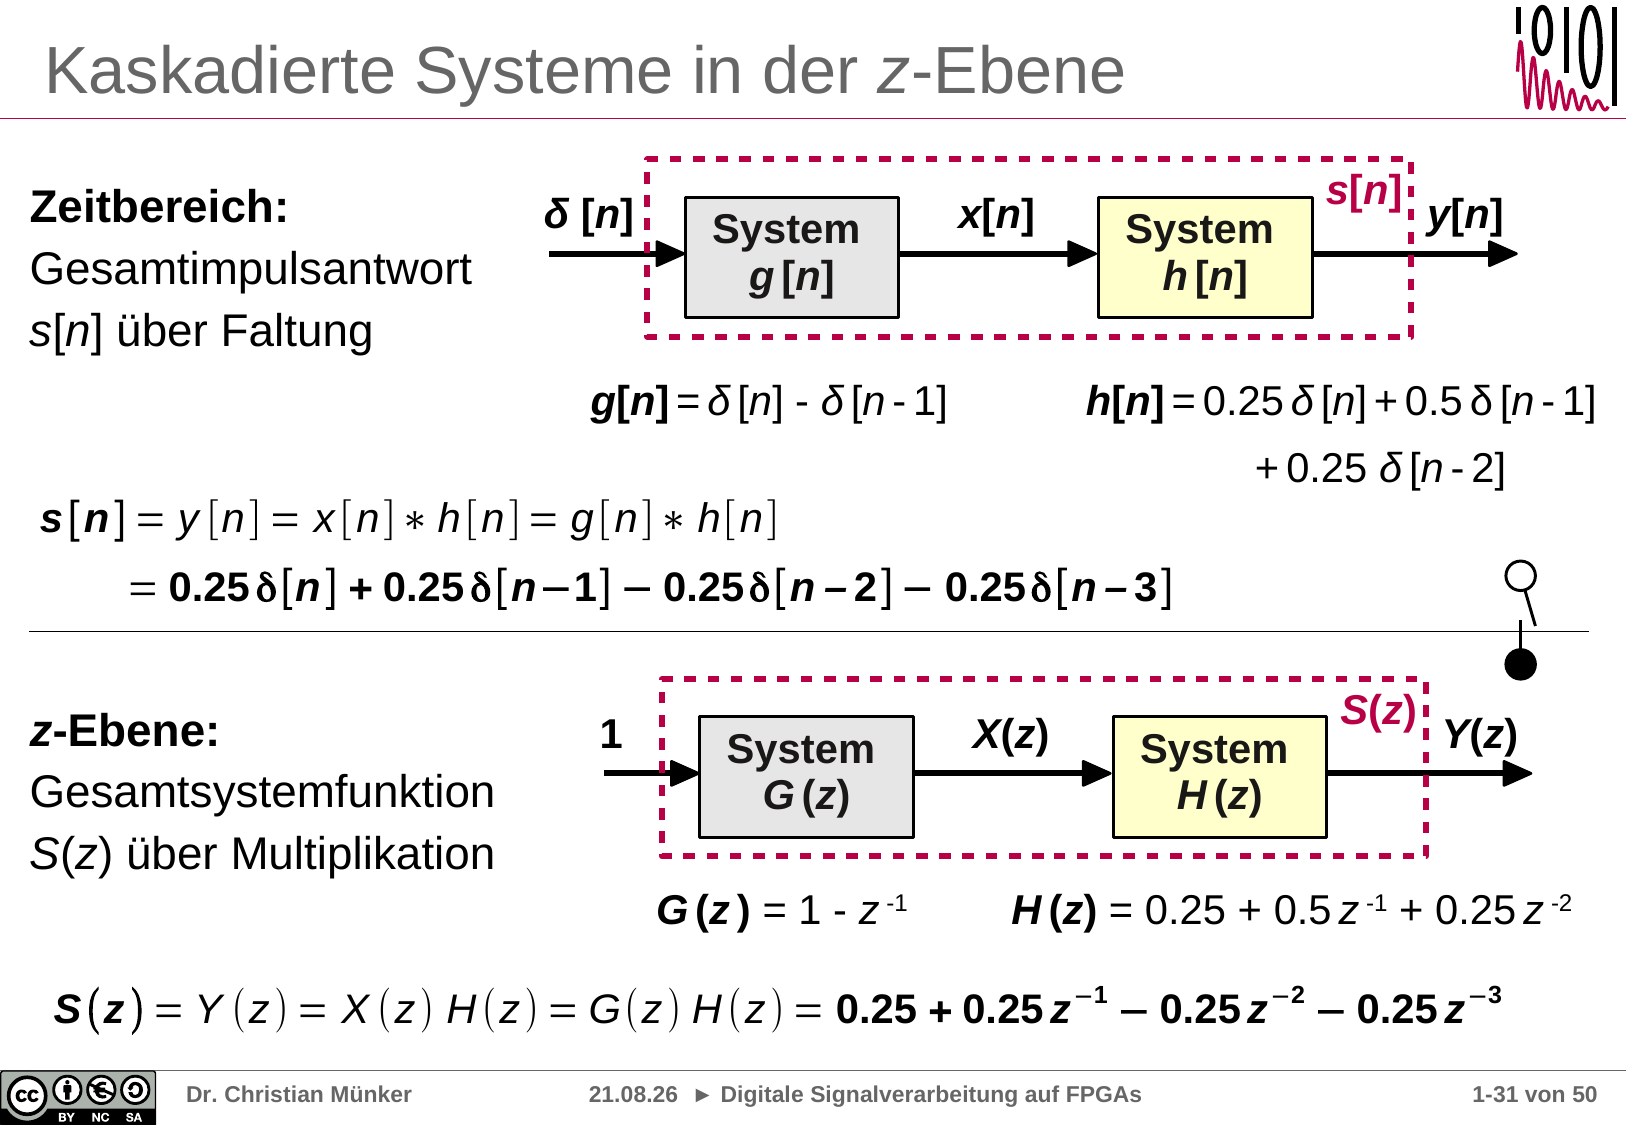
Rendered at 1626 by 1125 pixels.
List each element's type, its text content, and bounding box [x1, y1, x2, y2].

chart [47, 980, 1508, 1035]
text_box y[n] [1412, 183, 1519, 246]
text_box S(z) [1325, 679, 1438, 742]
text_box s[n] [1311, 159, 1424, 222]
text_box [1505, 649, 1536, 680]
title Kaskadierte Systeme in der z-Ebene [44, 10, 1299, 137]
text_box System h [n] [1098, 197, 1313, 318]
text_box [1505, 561, 1536, 591]
text_box Zeitbereich: Gesamtimpulsantwort s[n] über Faltung [29, 171, 538, 346]
text_box G (z ) = 1 - z -1 H (z) = 0.25 + 0.5 z -1 + 0.25 z -2 [655, 875, 1619, 945]
text_box g[n] = δ [n] - δ [n - 1] h[n] = 0.25 δ [n] + 0.5 δ [n - 1] + 0.25 δ [n - 2] [590, 366, 1607, 492]
text_box System G (z) [699, 716, 914, 838]
picture [1512, 0, 1624, 114]
text_box X(z) [957, 702, 1065, 766]
text_box System H (z) [1113, 716, 1327, 838]
text_box System g [n] [685, 197, 899, 318]
text_box Y(z) [1426, 702, 1534, 766]
text_box z-Ebene: Gesamtsystemfunktion S(z) über Multiplikation [29, 694, 538, 870]
text_box x[n] [943, 183, 1051, 246]
text_box 1 [584, 702, 639, 766]
text_box δ [n] [538, 183, 650, 246]
chart [32, 494, 1179, 612]
